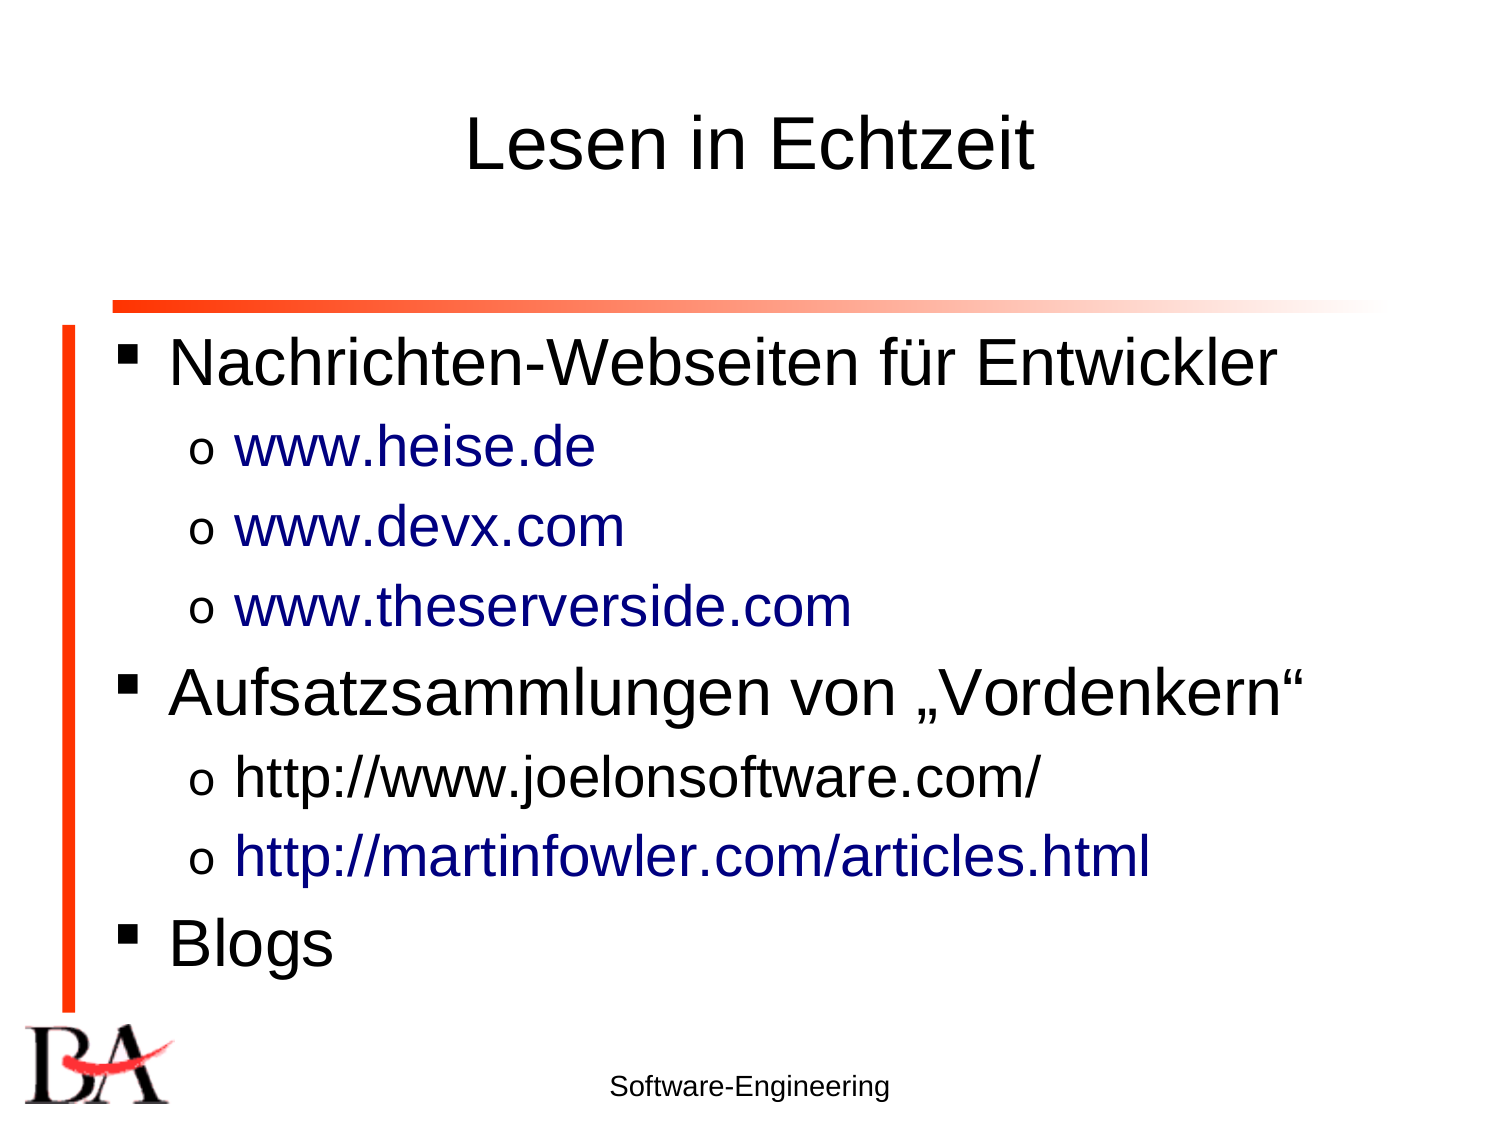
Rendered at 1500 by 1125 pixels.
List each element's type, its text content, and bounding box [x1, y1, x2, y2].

title Lesen in Echtzeit [112, 28, 1388, 259]
picture [24, 1024, 175, 1104]
list Nachrichten-Webseiten für Entwickler www.heise.de www.devx.com www.theserverside.com Aufsatzsammlungen von „Vordenkern“ http://www.joelonsoftware.com/ http://martinfowler.com/articles.html Blogs [112, 324, 1388, 1036]
